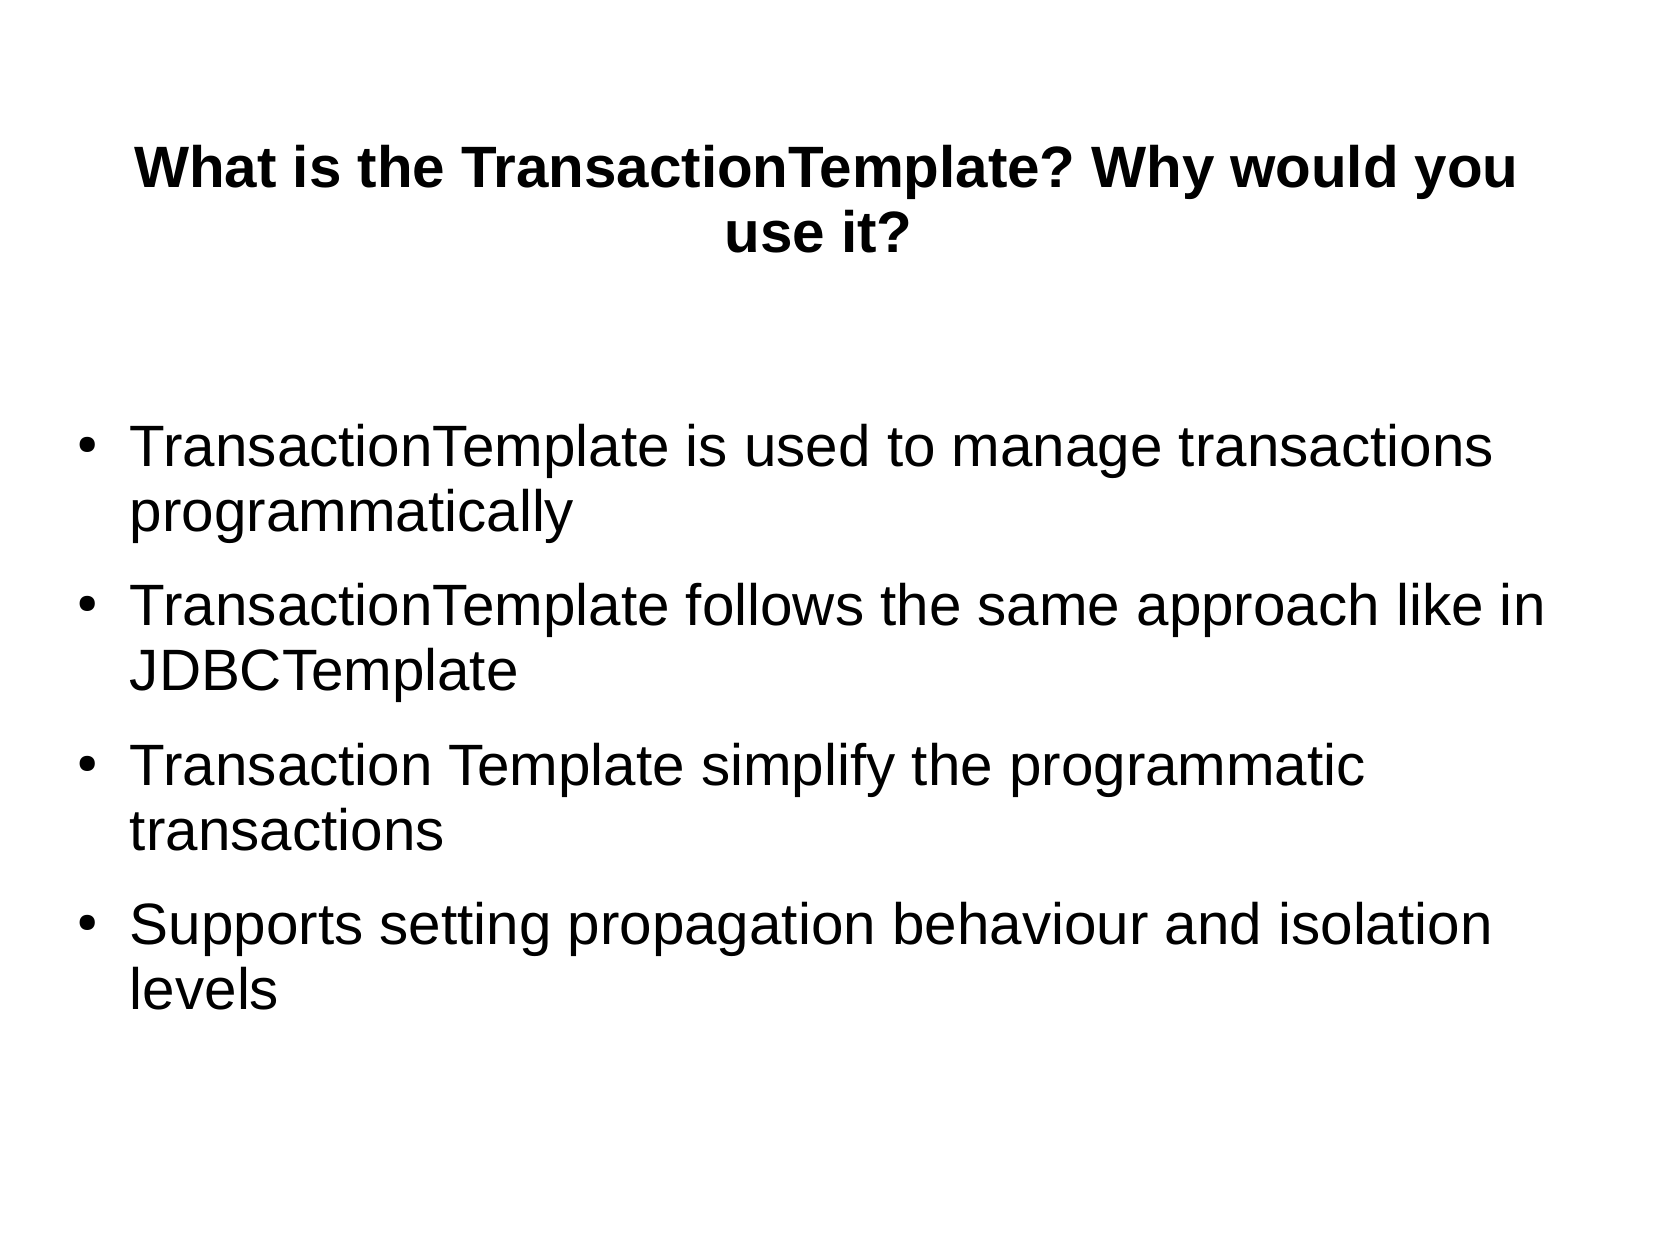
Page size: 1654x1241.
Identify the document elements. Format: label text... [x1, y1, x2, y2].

title What is the TransactionTemplate? Why would you use it? [82, 96, 1571, 304]
list TransactionTemplate is used to manage transactions programmatically TransactionTemplate follows the same approach like in JDBCTemplate Transaction Template simplify the programmatic transactions Supports setting propagation behaviour and isolation levels [59, 413, 1548, 1133]
